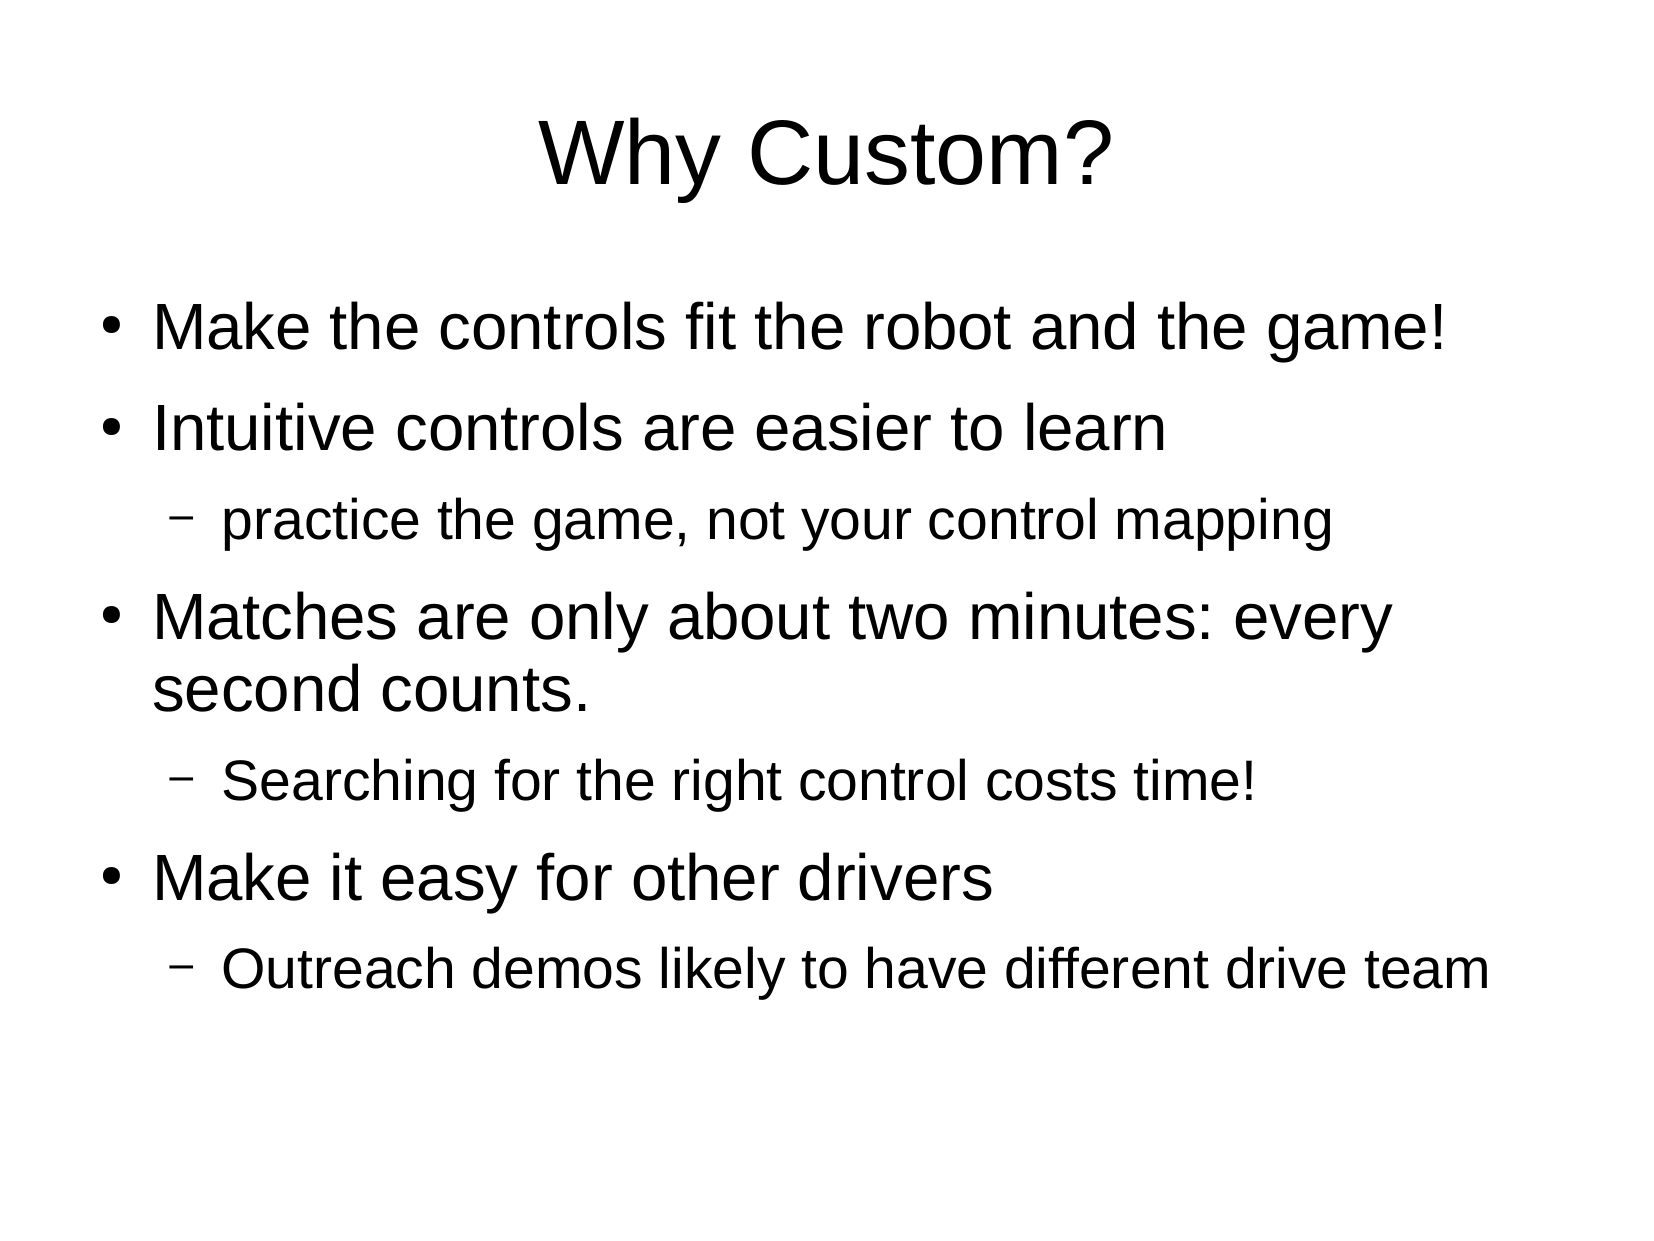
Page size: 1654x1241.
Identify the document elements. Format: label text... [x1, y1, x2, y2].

title Why Custom? [82, 49, 1571, 257]
list Make the controls fit the robot and the game! Intuitive controls are easier to learn practice the game, not your control mapping Matches are only about two minutes: every second counts. Searching for the right control costs time! Make it easy for other drivers Outreach demos likely to have different drive team [82, 290, 1571, 1010]
